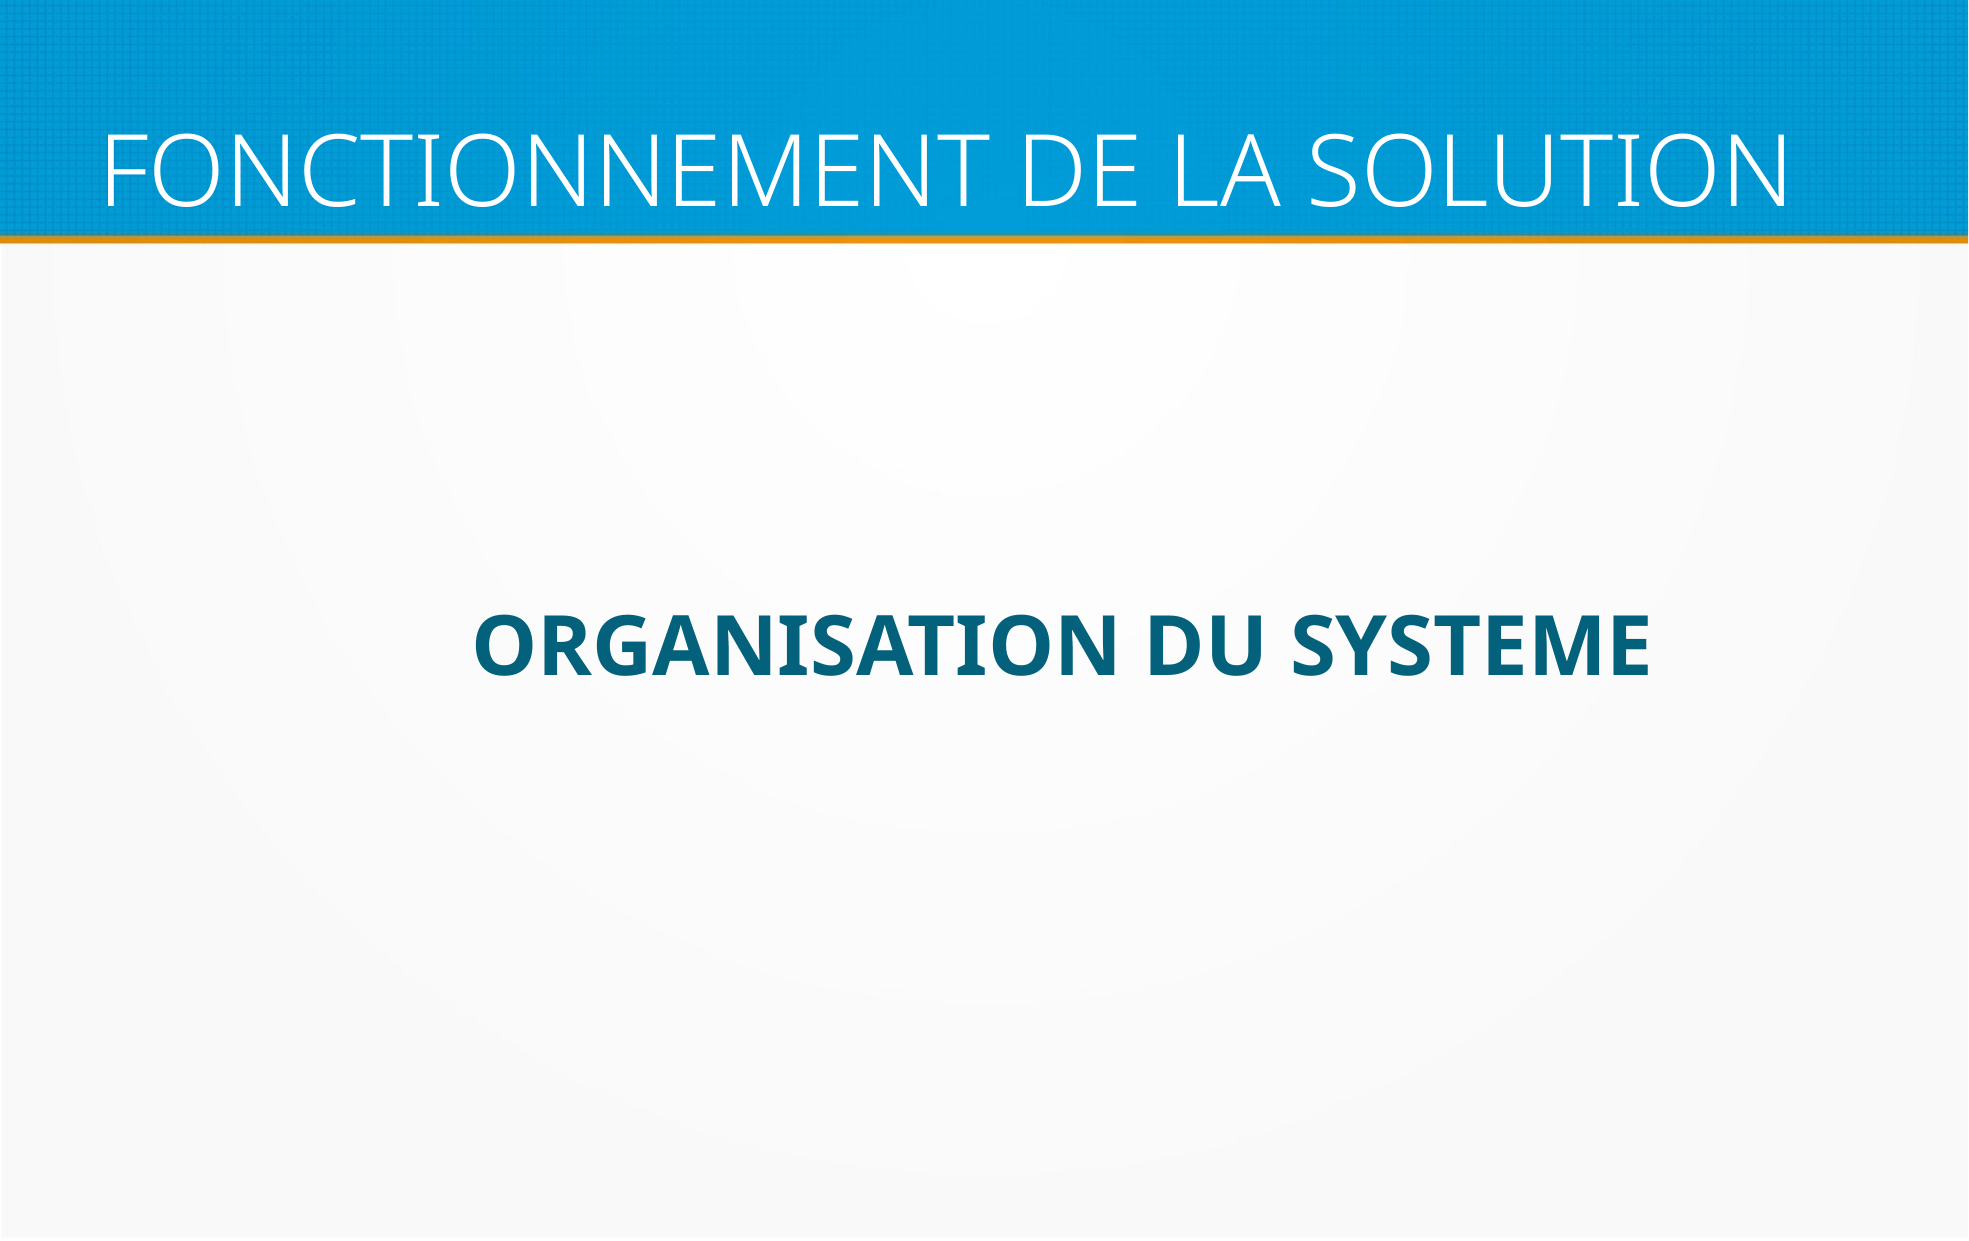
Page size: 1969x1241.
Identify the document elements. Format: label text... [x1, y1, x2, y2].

list ORGANISATION DU SYSTEME [98, 300, 1875, 1185]
text_box FONCTIONNEMENT DE LA SOLUTION [98, 19, 1870, 227]
picture [0, 233, 1969, 1241]
